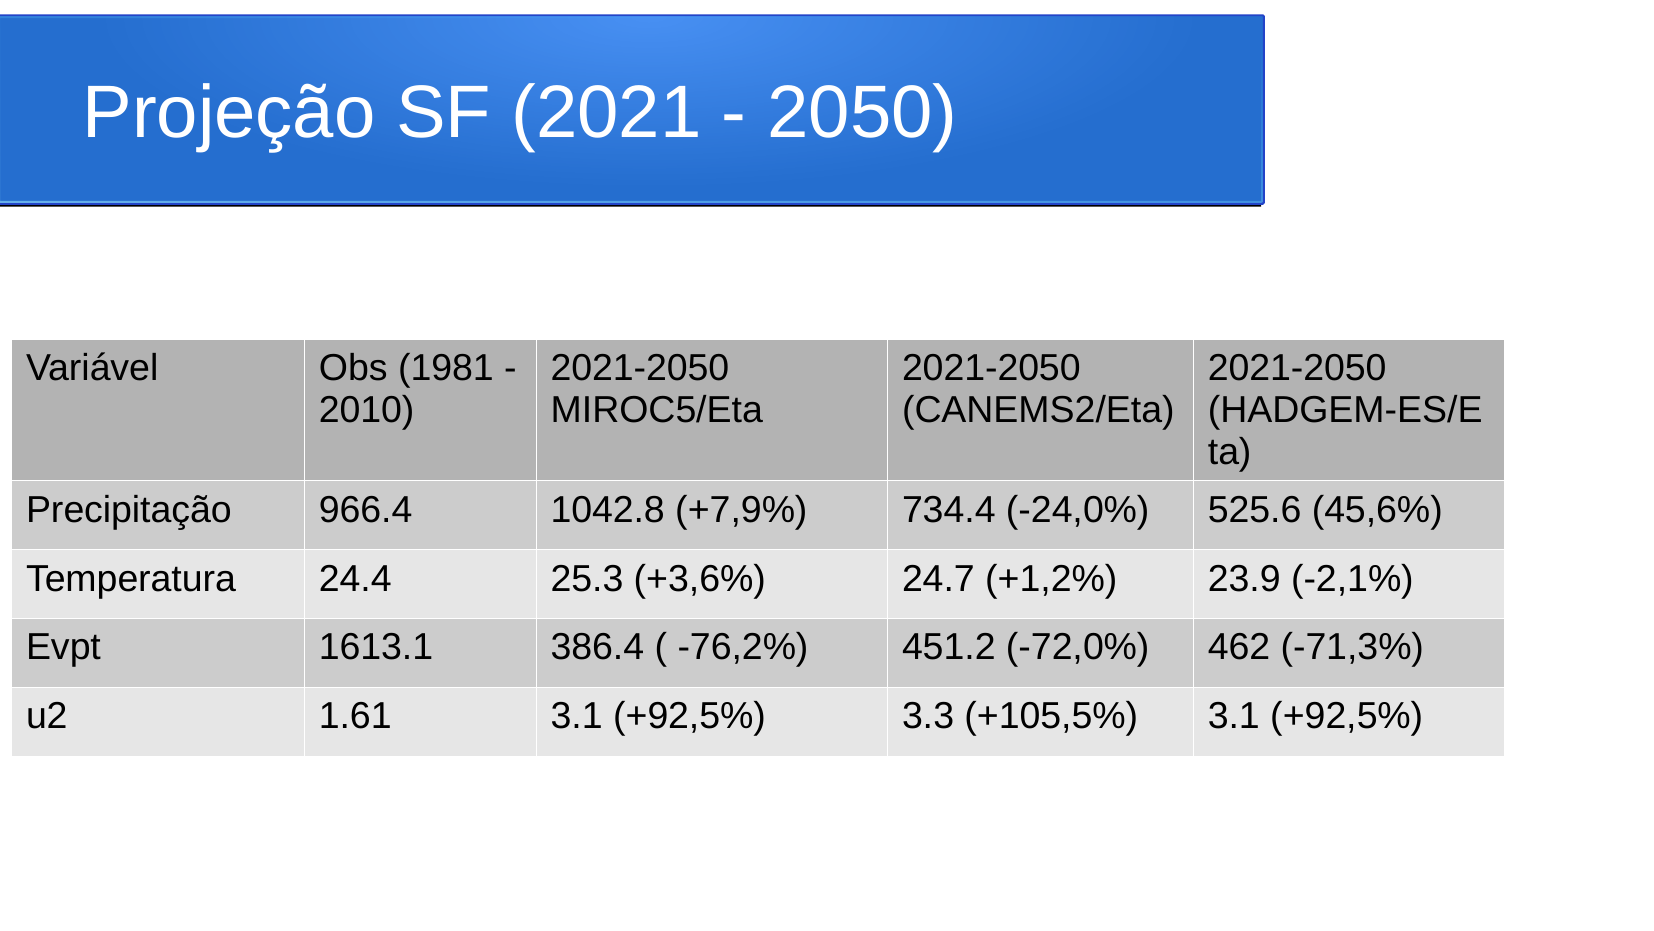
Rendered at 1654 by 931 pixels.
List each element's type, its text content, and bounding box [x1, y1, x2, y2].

table_header Variável [12, 340, 304, 480]
table_cell 3.1 (+92,5%) [1194, 688, 1504, 756]
table_header Obs (1981 - 2010) [305, 340, 536, 480]
table_cell 966.4 [305, 481, 536, 549]
table_cell 24.7 (+1,2%) [888, 550, 1193, 618]
table_cell 1.61 [305, 688, 536, 756]
table_cell Evpt [12, 619, 304, 687]
title Projeção SF (2021 - 2050) [82, 29, 1235, 196]
table_header 2021-2050 (CANEMS2/Eta) [888, 340, 1193, 480]
table_cell 24.4 [305, 550, 536, 618]
table_cell 23.9 (-2,1%) [1194, 550, 1504, 618]
table_header 2021-2050 (HADGEM-ES/Eta) [1194, 340, 1504, 480]
table_cell 525.6 (45,6%) [1194, 481, 1504, 549]
table_cell 3.1 (+92,5%) [537, 688, 887, 756]
table_cell Precipitação [12, 481, 304, 549]
table_cell 1042.8 (+7,9%) [537, 481, 887, 549]
table_cell 451.2 (-72,0%) [888, 619, 1193, 687]
table_cell 734.4 (-24,0%) [888, 481, 1193, 549]
table_cell 462 (-71,3%) [1194, 619, 1504, 687]
table_cell 1613.1 [305, 619, 536, 687]
table_cell 3.3 (+105,5%) [888, 688, 1193, 756]
table_cell Temperatura [12, 550, 304, 618]
table_cell 25.3 (+3,6%) [537, 550, 887, 618]
table_cell 386.4 ( -76,2%) [537, 619, 887, 687]
table_header 2021-2050 MIROC5/Eta [537, 340, 887, 480]
table_cell u2 [12, 688, 304, 756]
